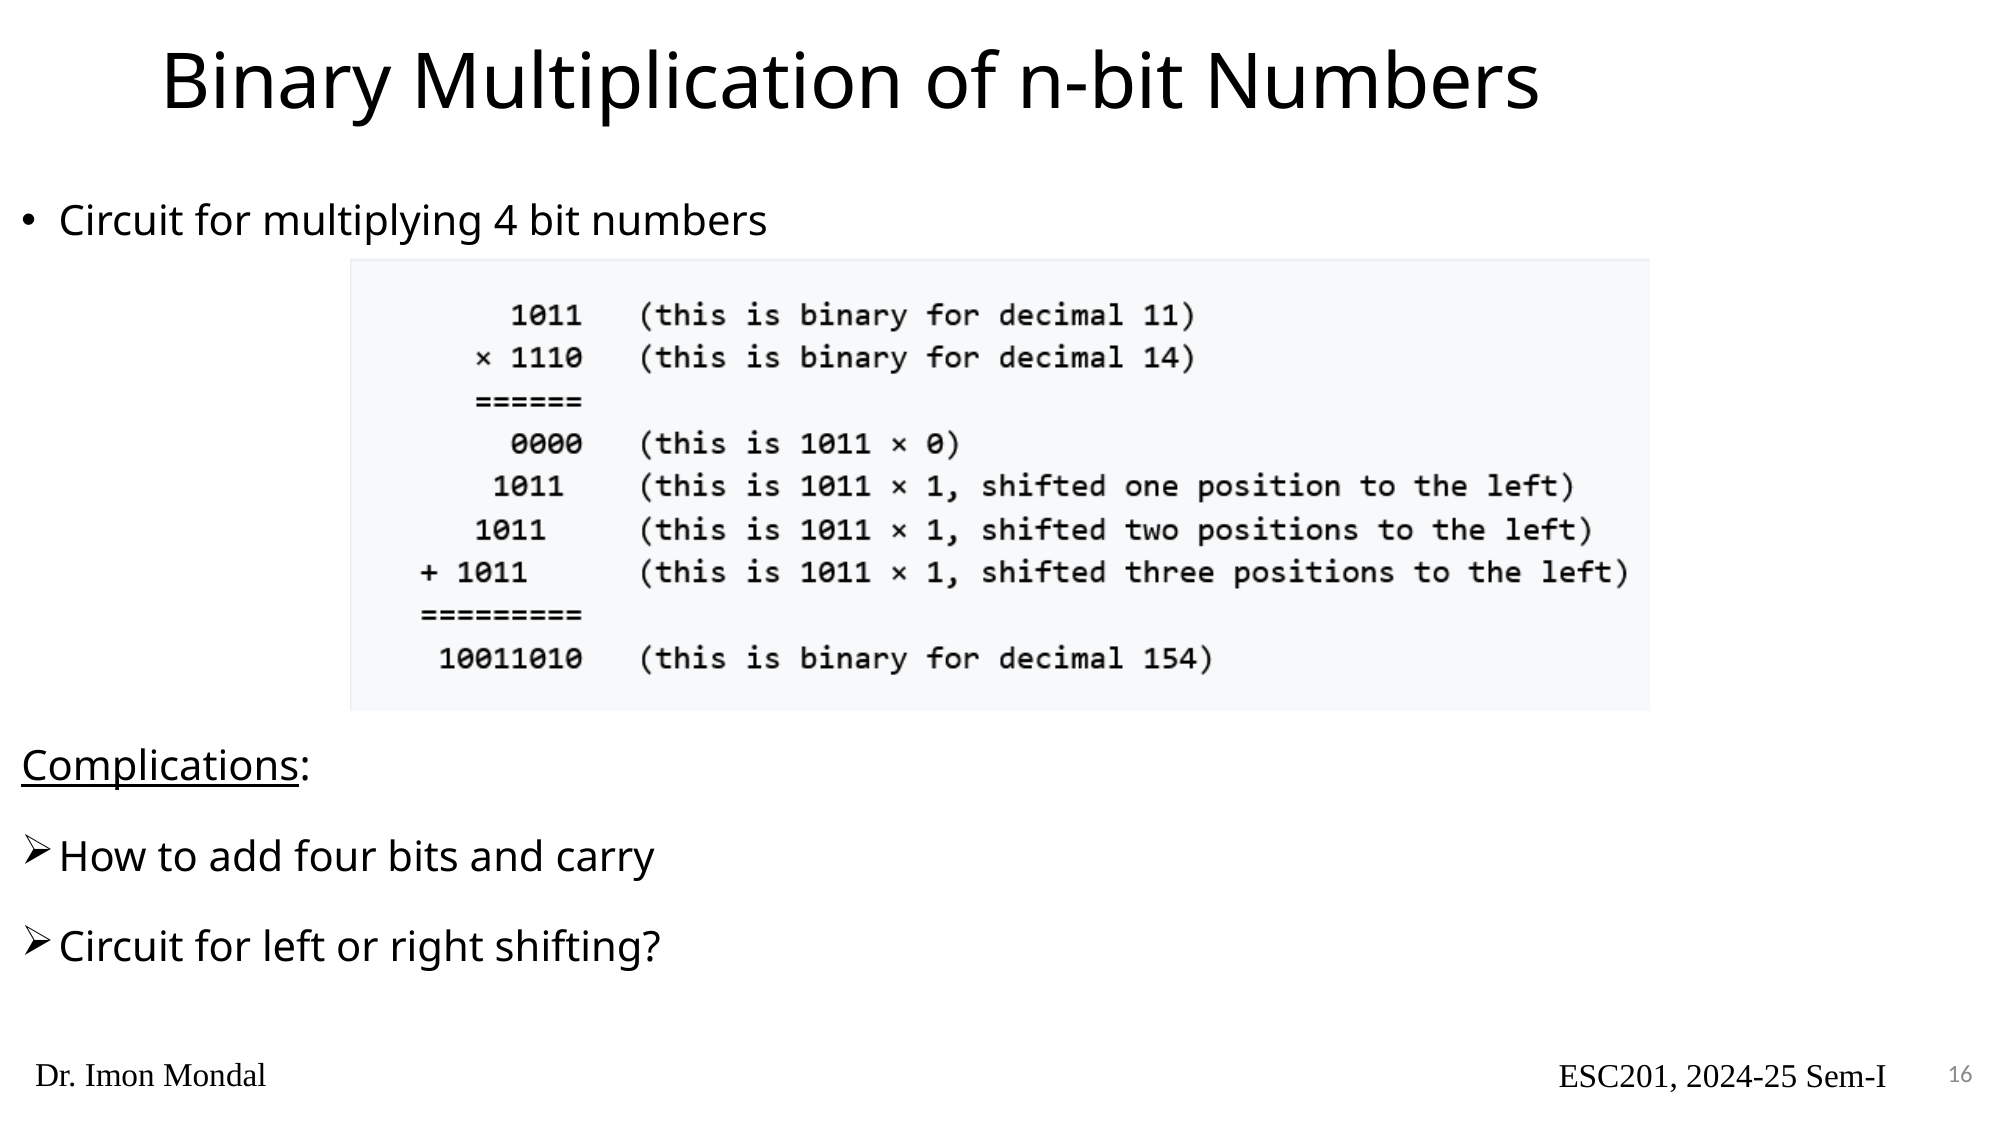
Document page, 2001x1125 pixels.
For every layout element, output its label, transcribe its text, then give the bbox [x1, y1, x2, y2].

list Circuit for multiplying 4 bit numbers Complications: How to add four bits and carry Circuit for left or right shifting? [6, 166, 1988, 1106]
title Binary Multiplication of n-bit Numbers [145, 19, 1871, 149]
picture [350, 258, 1650, 711]
